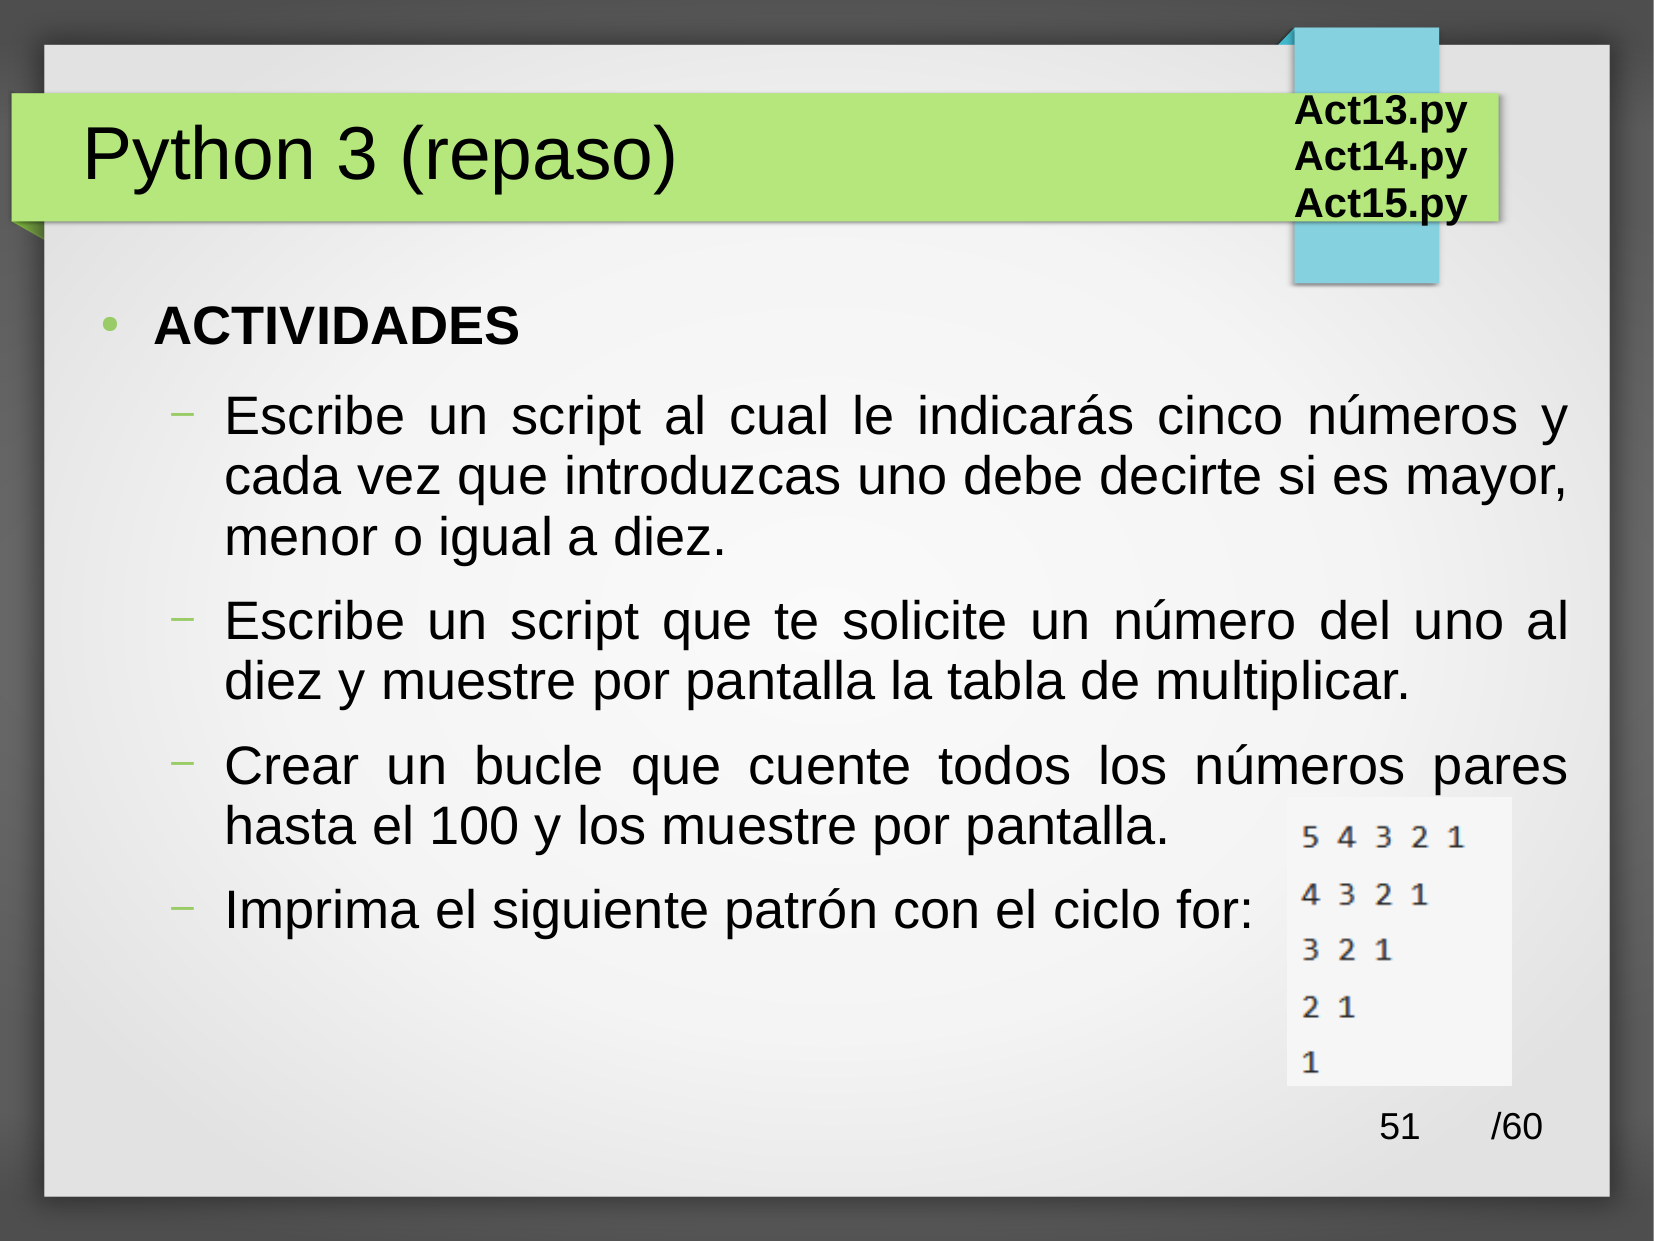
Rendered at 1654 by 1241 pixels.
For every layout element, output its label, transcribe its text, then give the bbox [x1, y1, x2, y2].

picture [0, 0, 1654, 1241]
title Python 3 (repaso) [82, 94, 1264, 213]
list ACTIVIDADES Escribe un script al cual le indicarás cinco números y cada vez que introduzcas uno debe decirte si es mayor, menor o igual a diez. Escribe un script que te solicite un número del uno al diez y muestre por pantalla la tabla de multiplicar. Crear un bucle que cuente todos los números pares hasta el 100 y los muestre por pantalla. Imprima el siguiente patrón con el ciclo for: [82, 295, 1571, 1015]
text_box Act13.py Act14.py Act15.py [1279, 79, 1524, 254]
text_box /60 [1476, 1098, 1644, 1169]
text_box <número> [1364, 1098, 1476, 1169]
